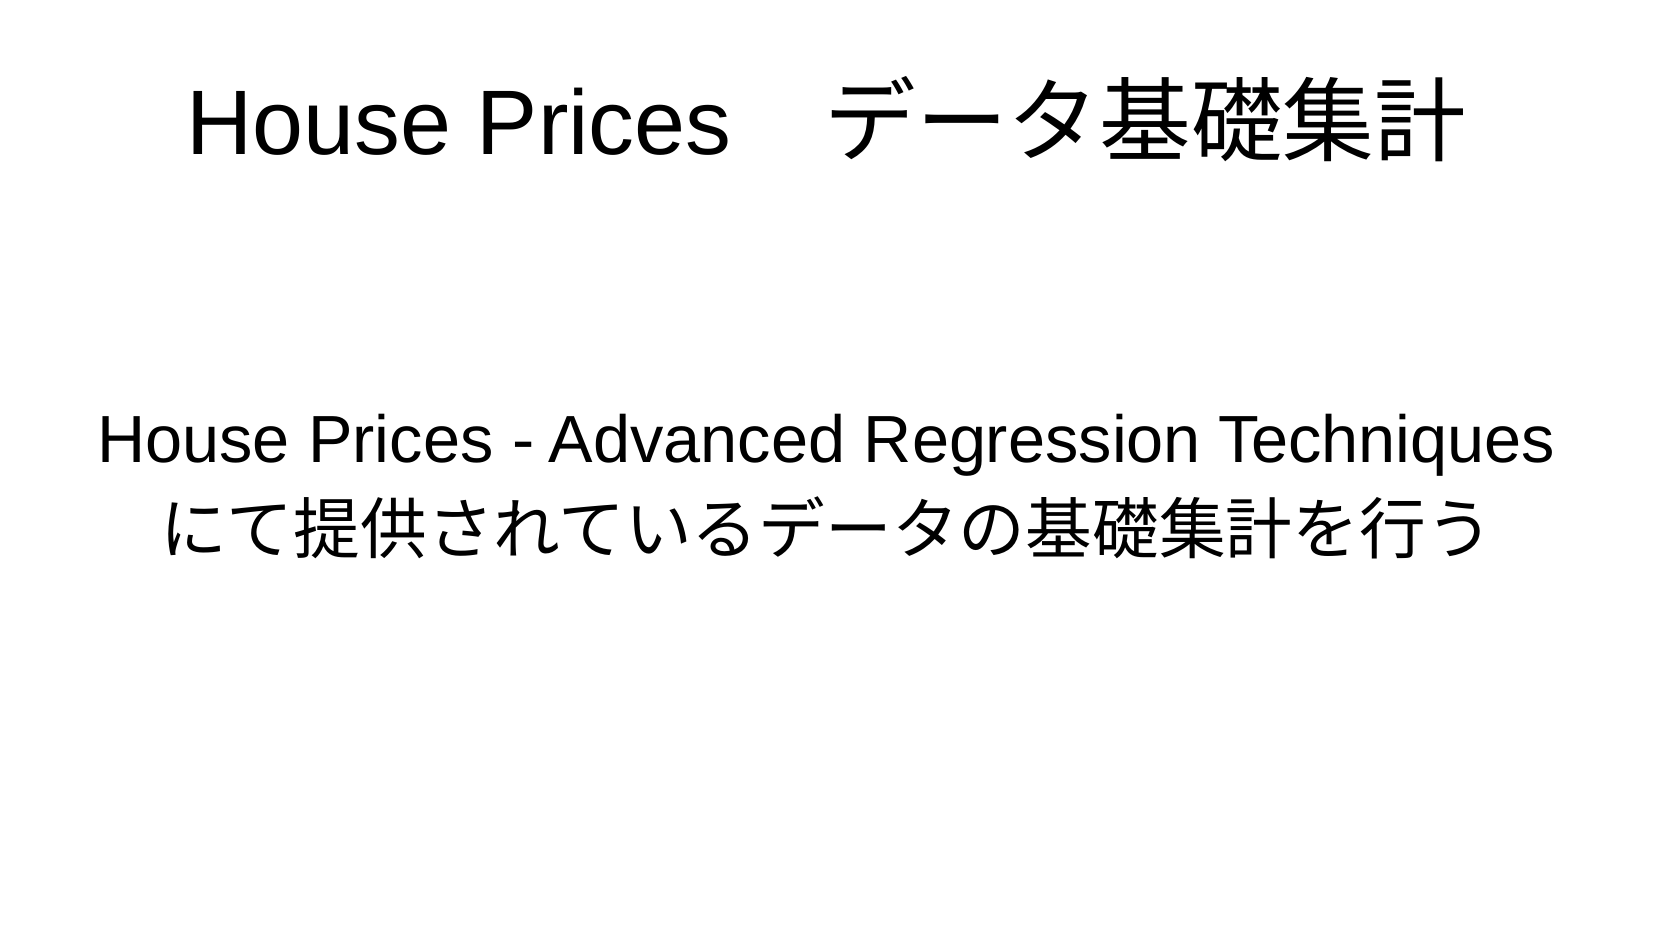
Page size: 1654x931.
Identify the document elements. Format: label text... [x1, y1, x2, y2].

subtitle House Prices - Advanced Regression Techniques にて提供されているデータの基礎集計を行う [82, 217, 1571, 758]
title House Prices データ基礎集計 [82, 37, 1571, 193]
